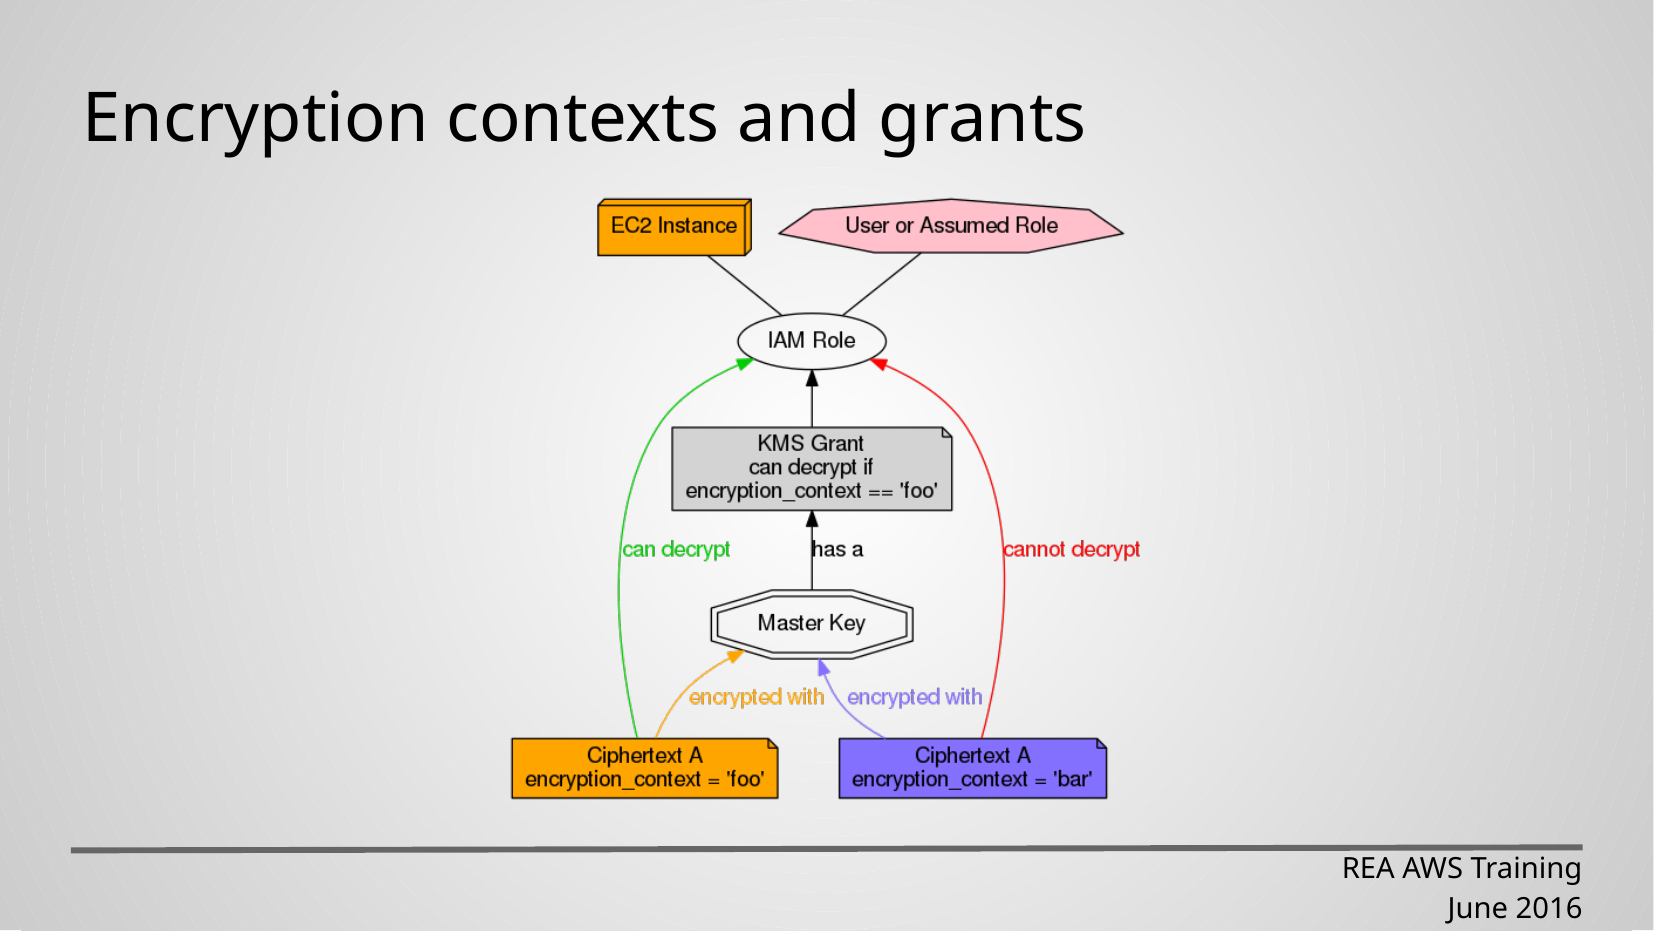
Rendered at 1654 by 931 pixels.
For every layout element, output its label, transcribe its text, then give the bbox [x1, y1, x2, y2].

title Encryption contexts and grants [82, 37, 1571, 193]
picture [506, 193, 1148, 804]
